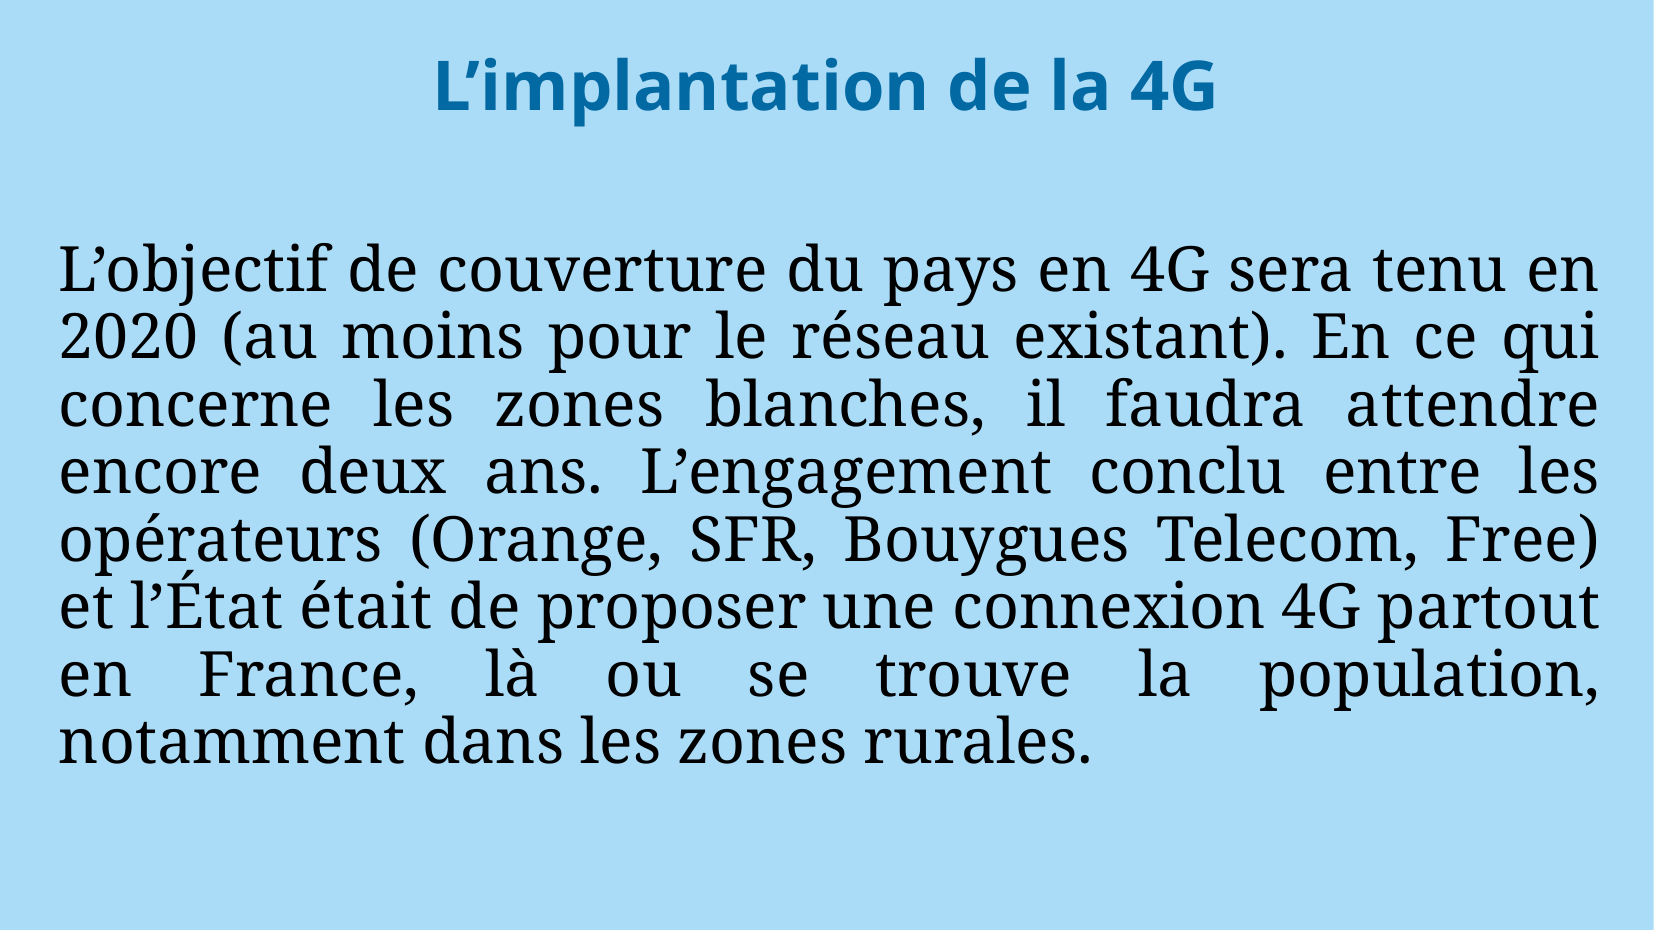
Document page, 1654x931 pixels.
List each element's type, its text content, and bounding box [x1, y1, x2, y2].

subtitle L’objectif de couverture du pays en 4G sera tenu en 2020 (au moins pour le réseau existant). En ce qui concerne les zones blanches, il faudra attendre encore deux ans. L’engagement conclu entre les opérateurs (Orange, SFR, Bouygues Telecom, Free) et l’État était de proposer une connexion 4G partout en France, là ou se trouve la population, notamment dans les zones rurales. [59, 236, 1603, 779]
title L’implantation de la 4G [54, 31, 1598, 134]
